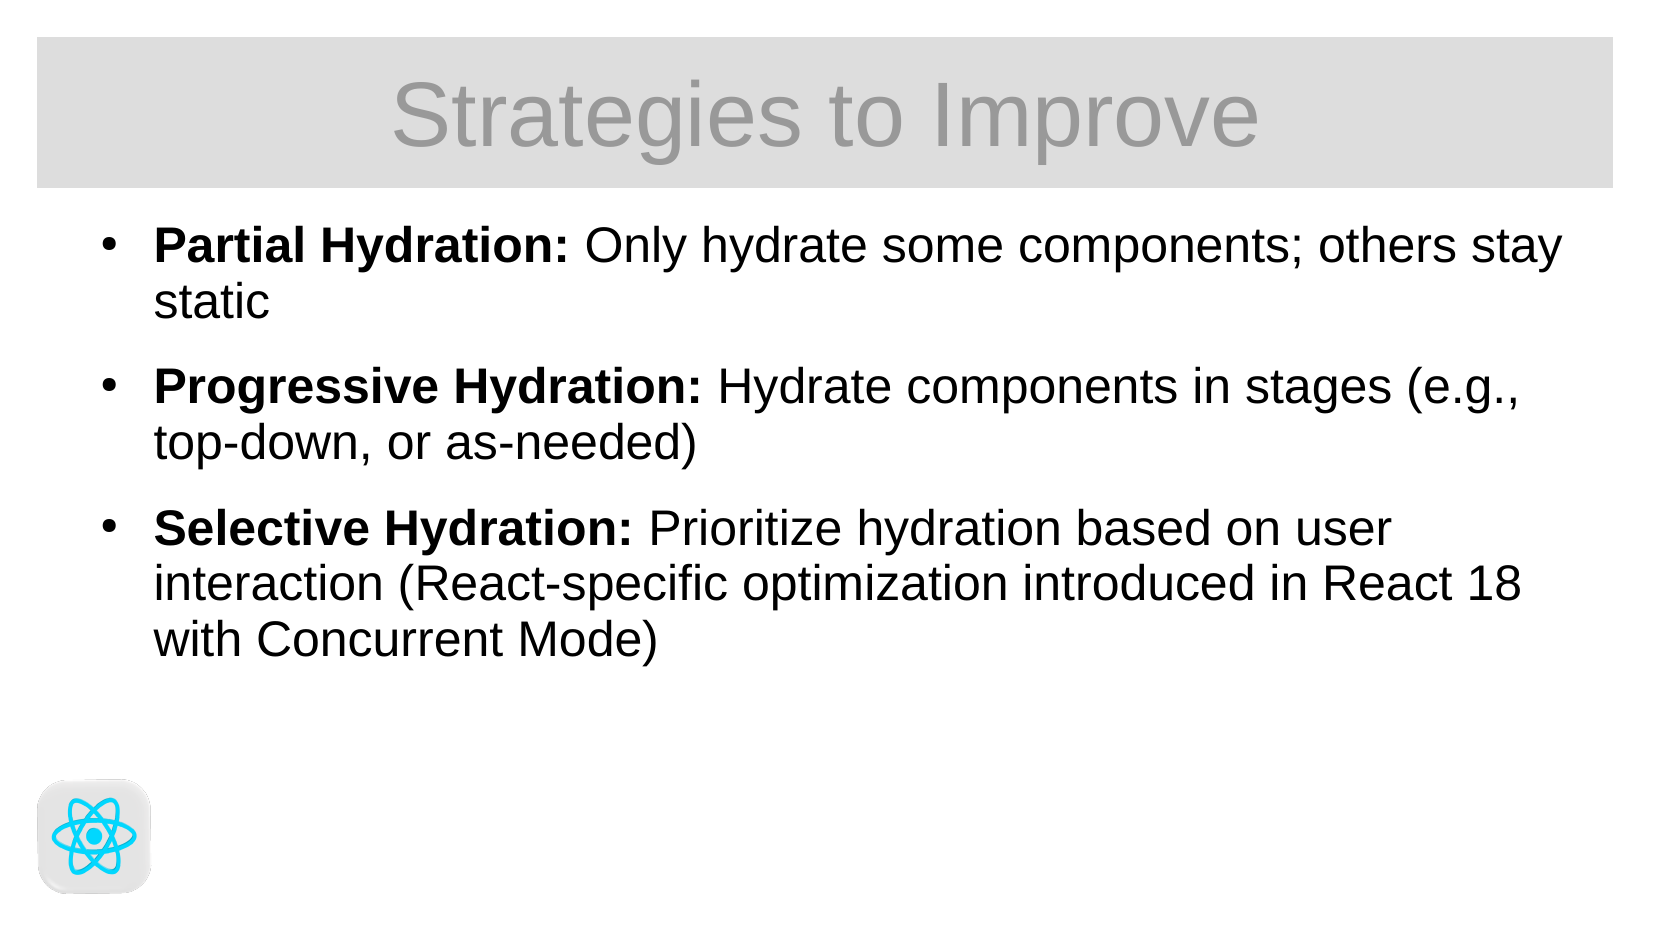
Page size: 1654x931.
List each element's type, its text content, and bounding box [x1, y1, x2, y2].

text_box [37, 37, 82, 188]
title Strategies to Improve [82, 37, 1571, 193]
text_box [1571, 37, 1613, 188]
picture [0, 742, 188, 931]
list Partial Hydration: Only hydrate some components; others stay static Progressive Hydration: Hydrate components in stages (e.g., top-down, or as-needed) Selective Hydration: Prioritize hydration based on user interaction (React-specific optimization introduced in React 18 with Concurrent Mode) [82, 217, 1571, 758]
